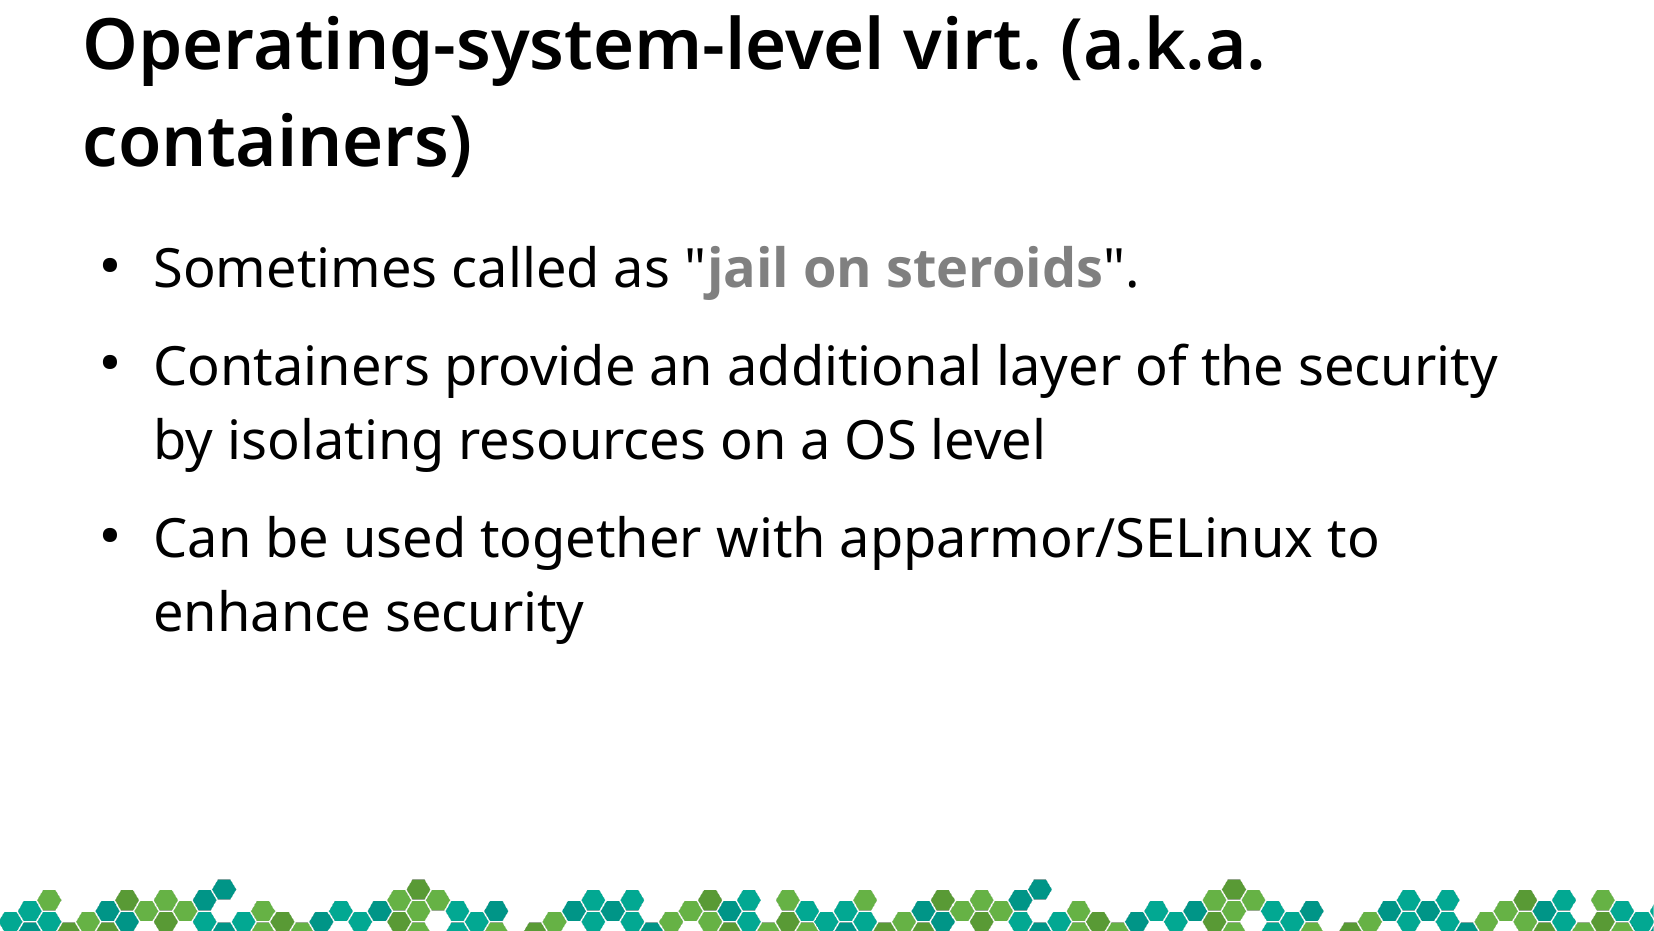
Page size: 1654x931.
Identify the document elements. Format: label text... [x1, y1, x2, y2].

list Sometimes called as "jail on steroids". Containers provide an additional layer of the security by isolating resources on a OS level Can be used together with apparmor/SELinux to enhance security [82, 229, 1571, 867]
picture [0, 871, 1654, 931]
title Operating-system-level virt. (a.k.a. containers) [82, 15, 1571, 229]
